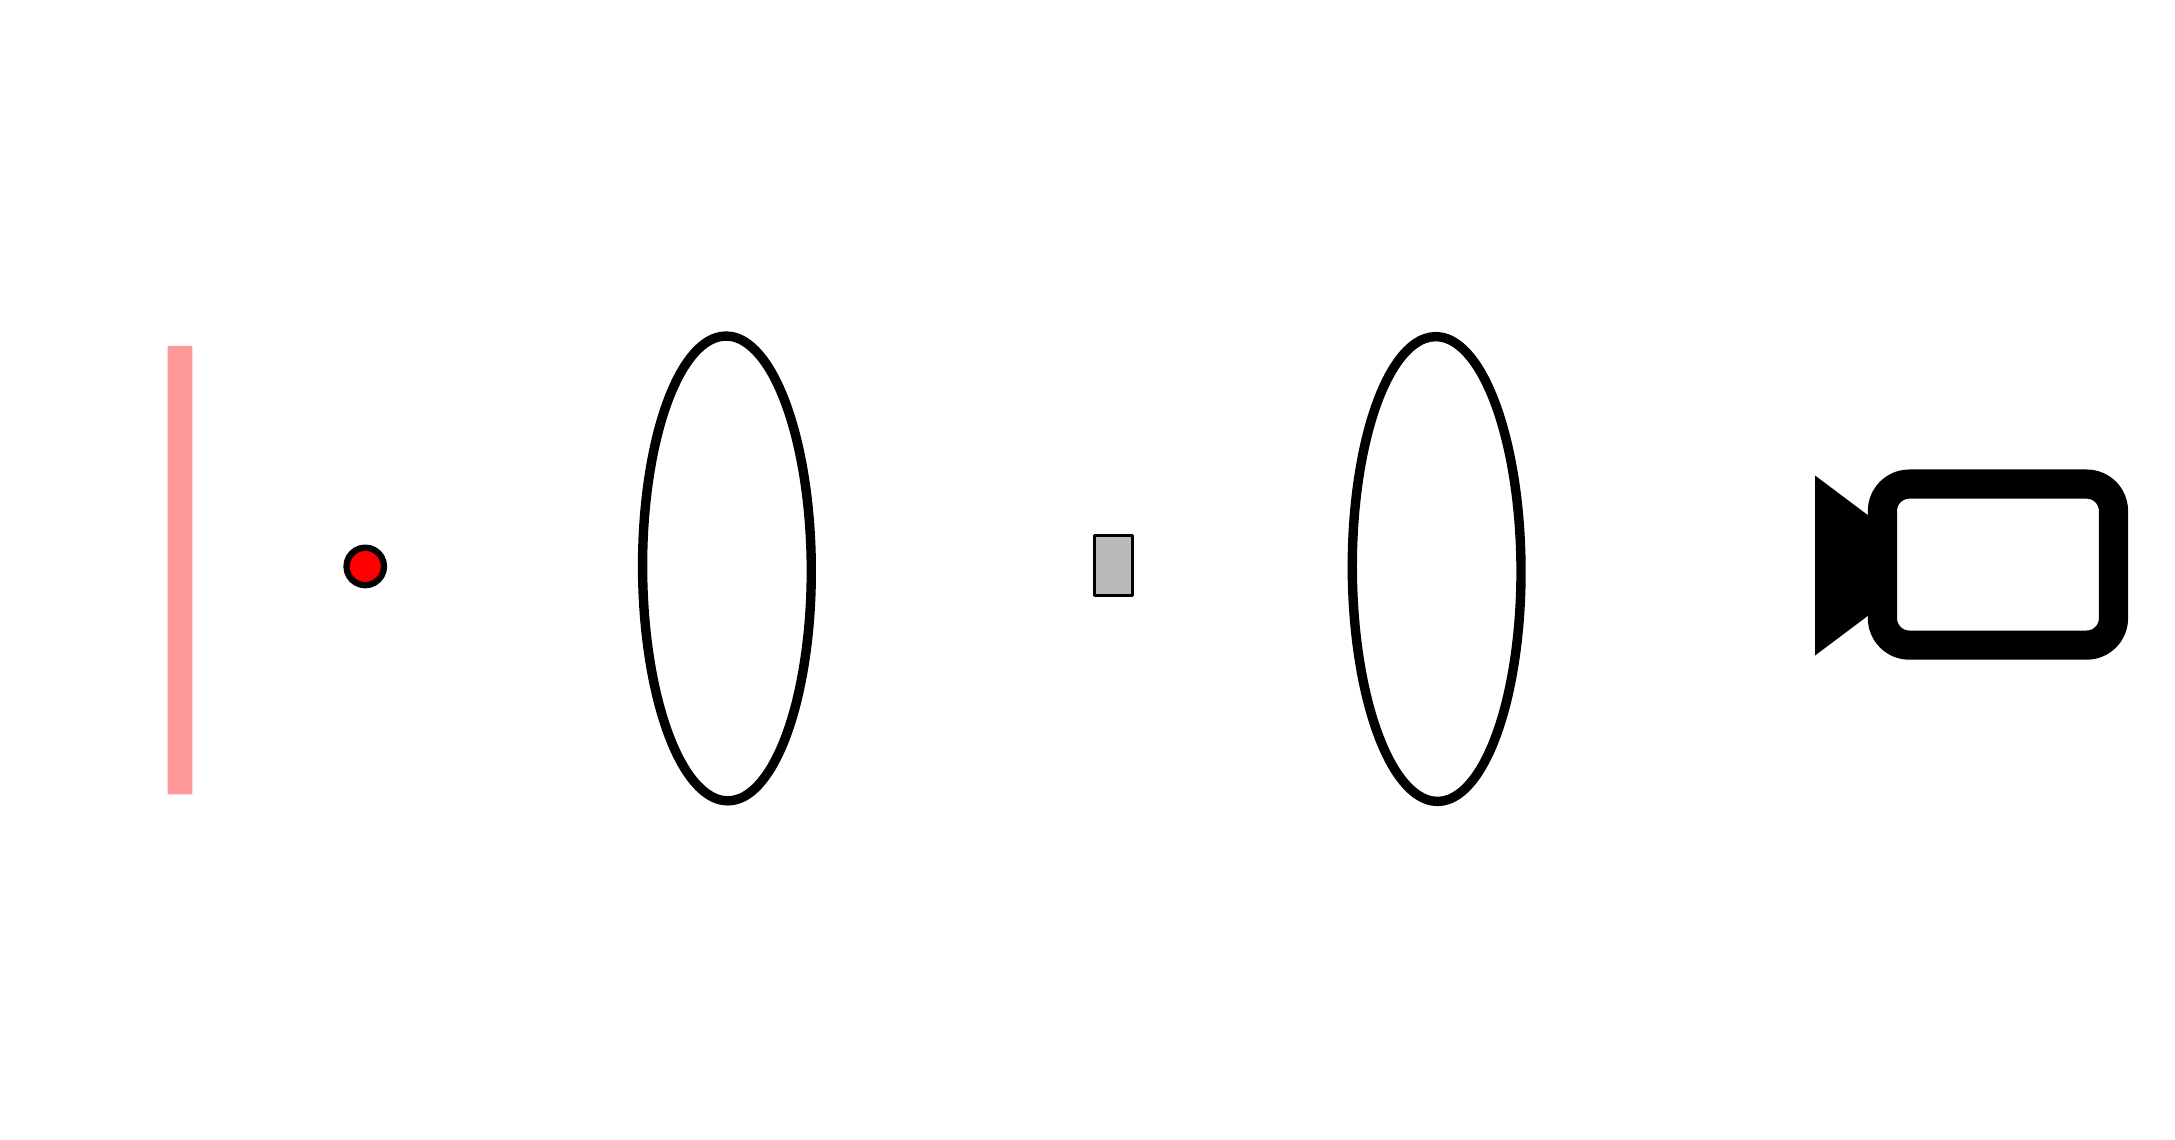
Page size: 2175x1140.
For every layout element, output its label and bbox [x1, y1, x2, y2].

text_box [1882, 484, 2114, 646]
text_box [642, 336, 812, 801]
text_box [1352, 336, 1522, 802]
text_box [1094, 535, 1133, 596]
text_box [346, 547, 385, 586]
text_box [1815, 475, 1876, 656]
